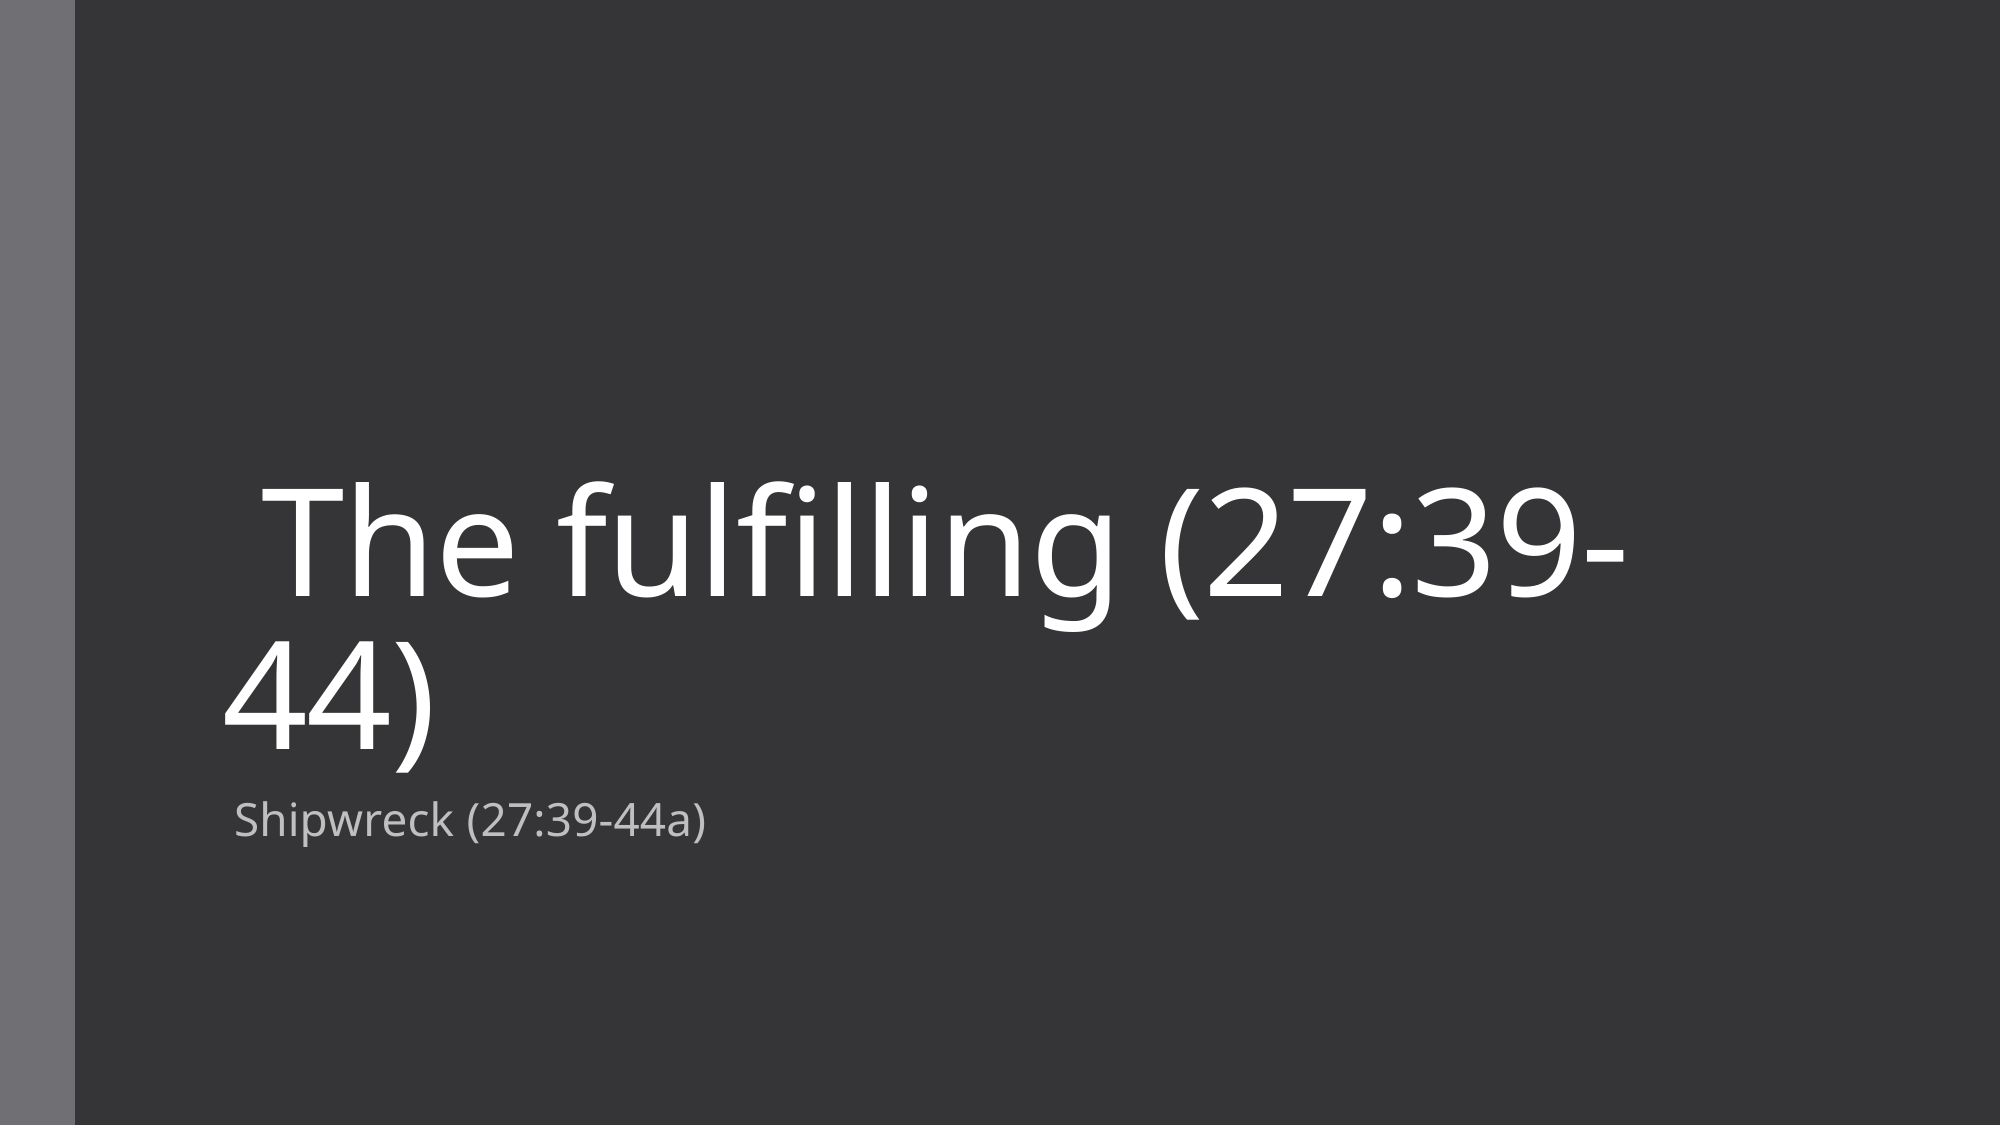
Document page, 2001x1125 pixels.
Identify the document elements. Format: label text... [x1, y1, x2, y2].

title The fulfilling (27:39-44) [206, 124, 1752, 787]
subtitle Shipwreck (27:39-44a) [206, 787, 1752, 1066]
